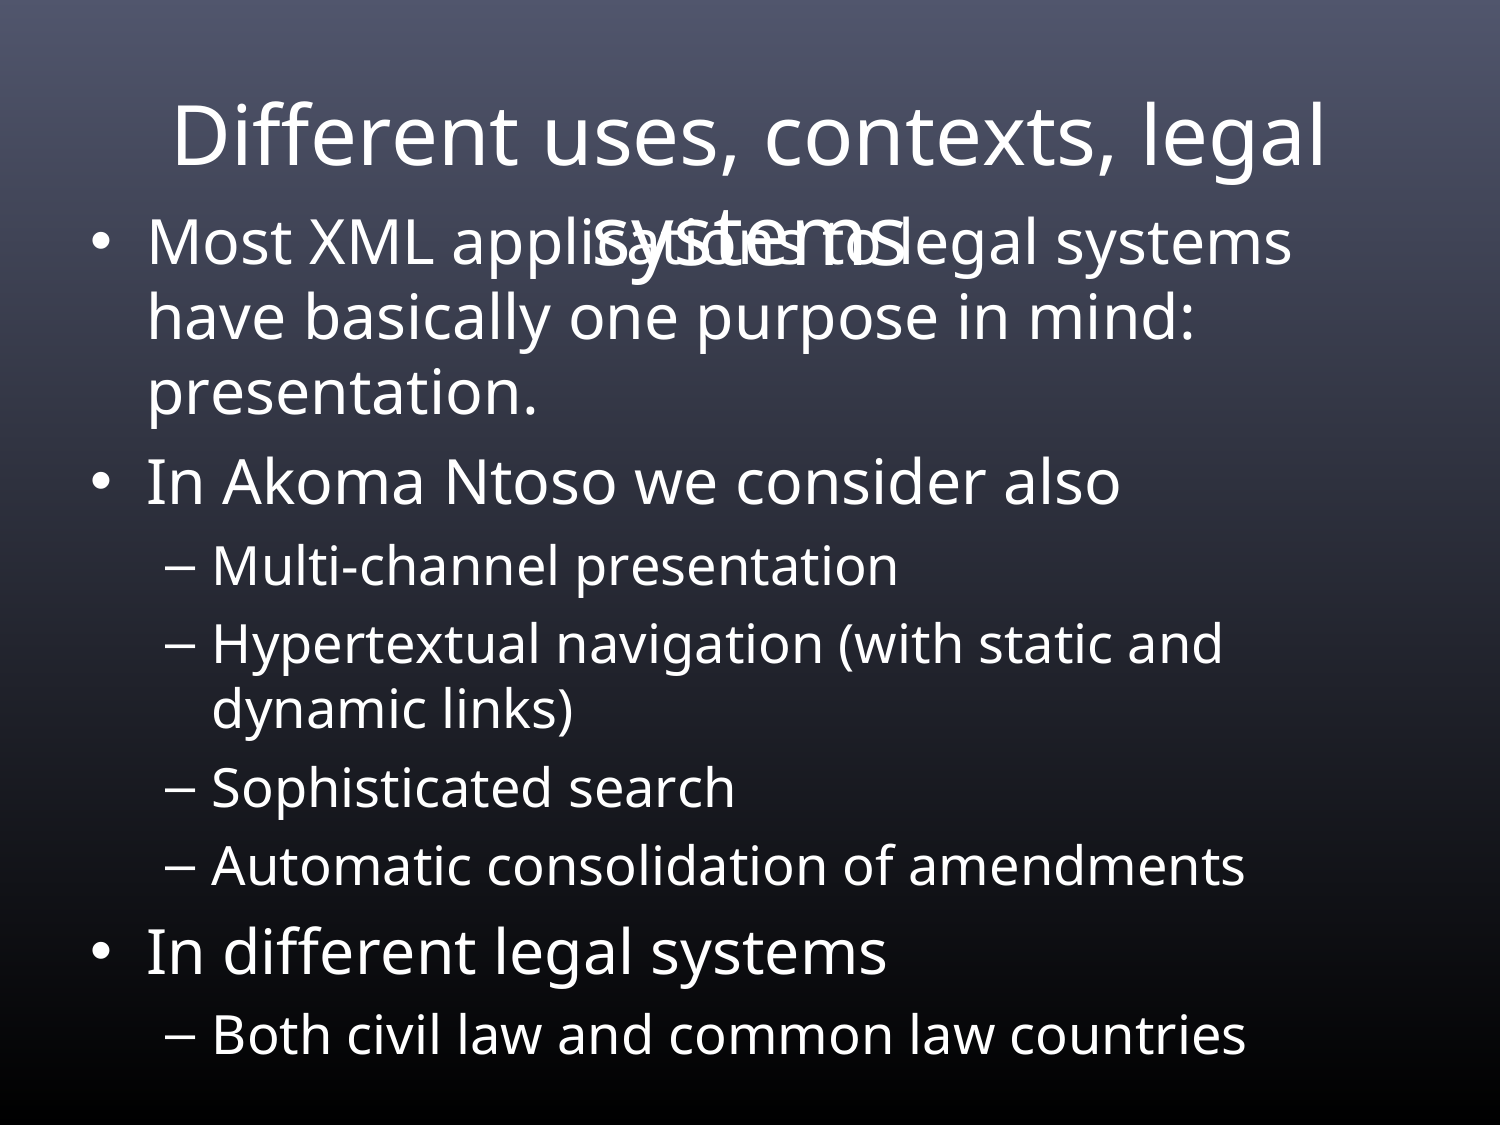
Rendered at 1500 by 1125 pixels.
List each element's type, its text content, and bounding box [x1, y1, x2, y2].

list Most XML applications to legal systems have basically one purpose in mind: presentation. In Akoma Ntoso we consider also Multi-channel presentation Hypertextual navigation (with static and dynamic links) Sophisticated search Automatic consolidation of amendments In different legal systems Both civil law and common law countries [75, 194, 1456, 1073]
title Different uses, contexts, legal systems [75, 74, 1426, 194]
